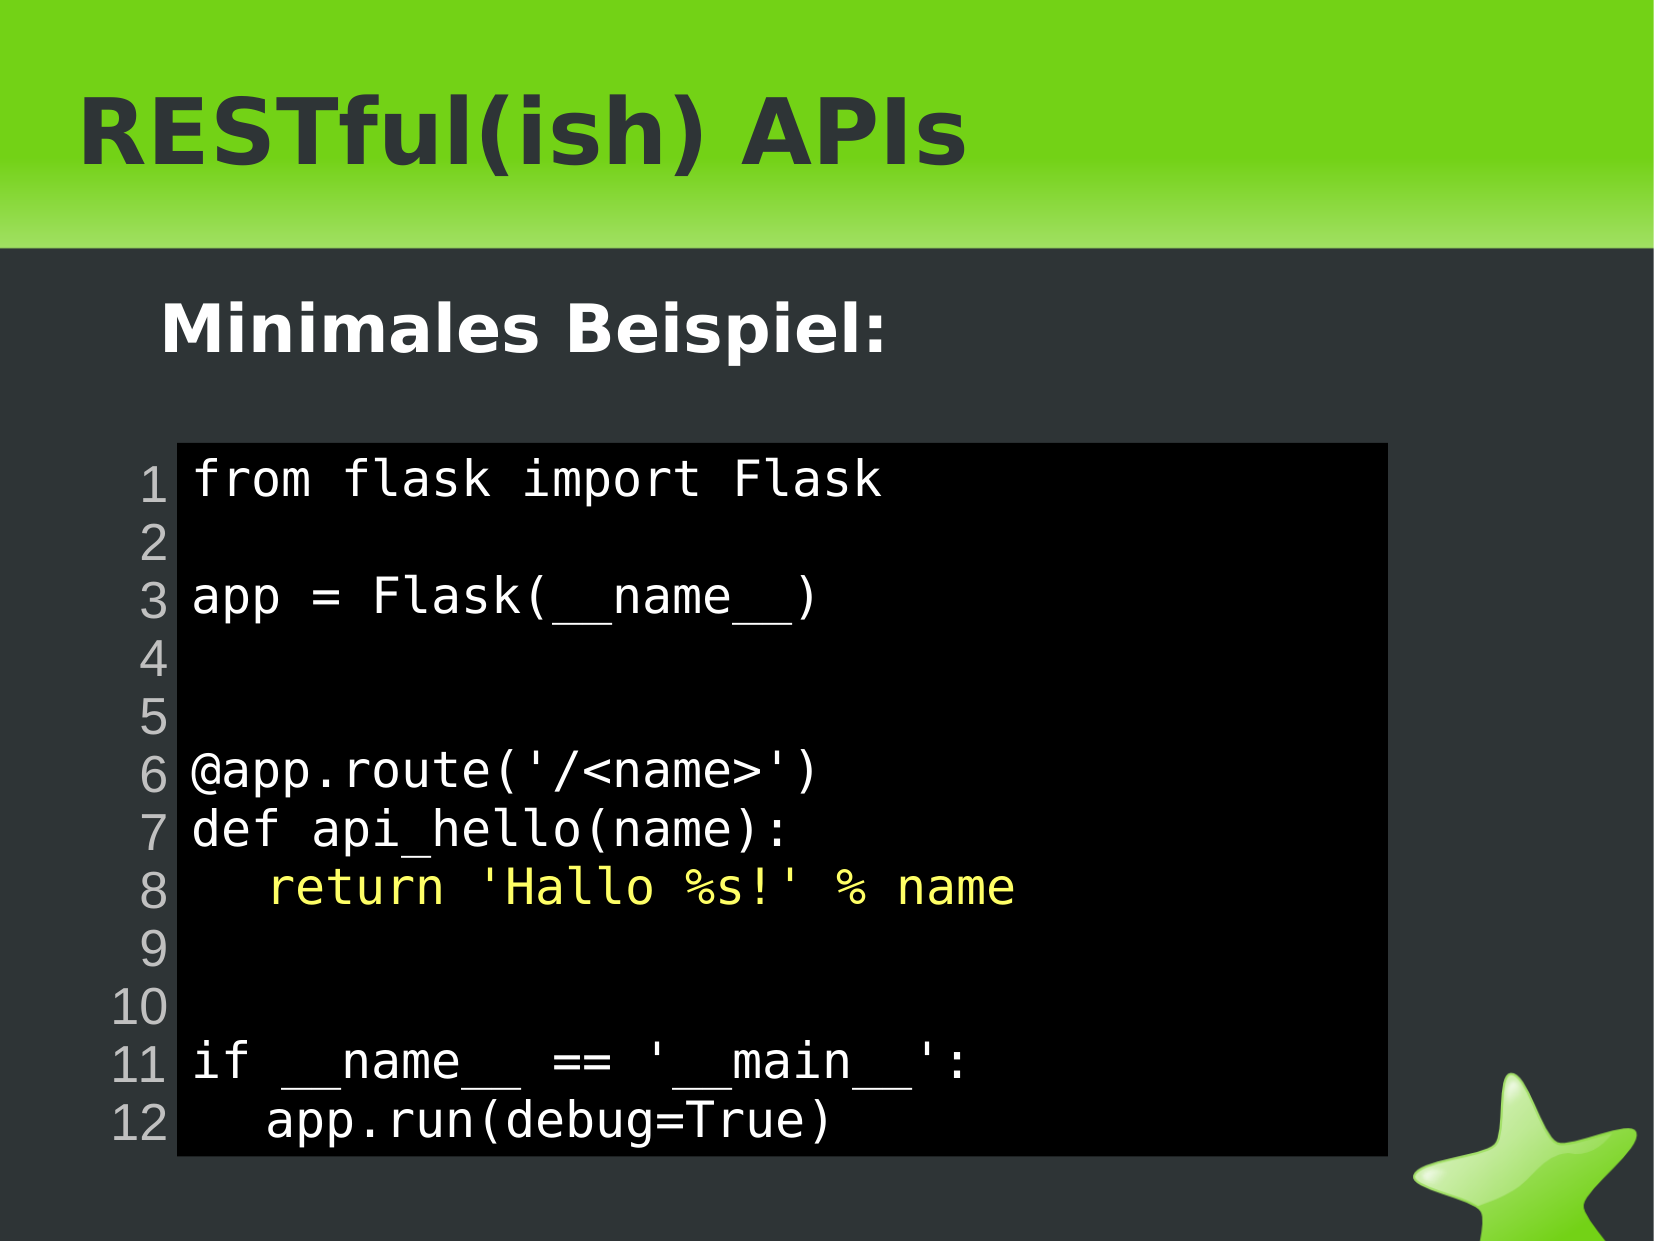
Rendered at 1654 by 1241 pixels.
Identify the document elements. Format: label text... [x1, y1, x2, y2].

text_box 1 2 3 4 5 6 7 8 9 10 11 12 [94, 447, 184, 1159]
list Minimales Beispiel: [70, 290, 1559, 1182]
title RESTful(ish) APIs [76, 29, 1565, 237]
text_box from flask import Flask app = Flask(__name__) @app.route('/<name>') def api_hello(name): return 'Hallo %s!' % name if __name__ == '__main__': app.run(debug=True) [177, 442, 1388, 1157]
picture [0, 0, 1654, 1241]
